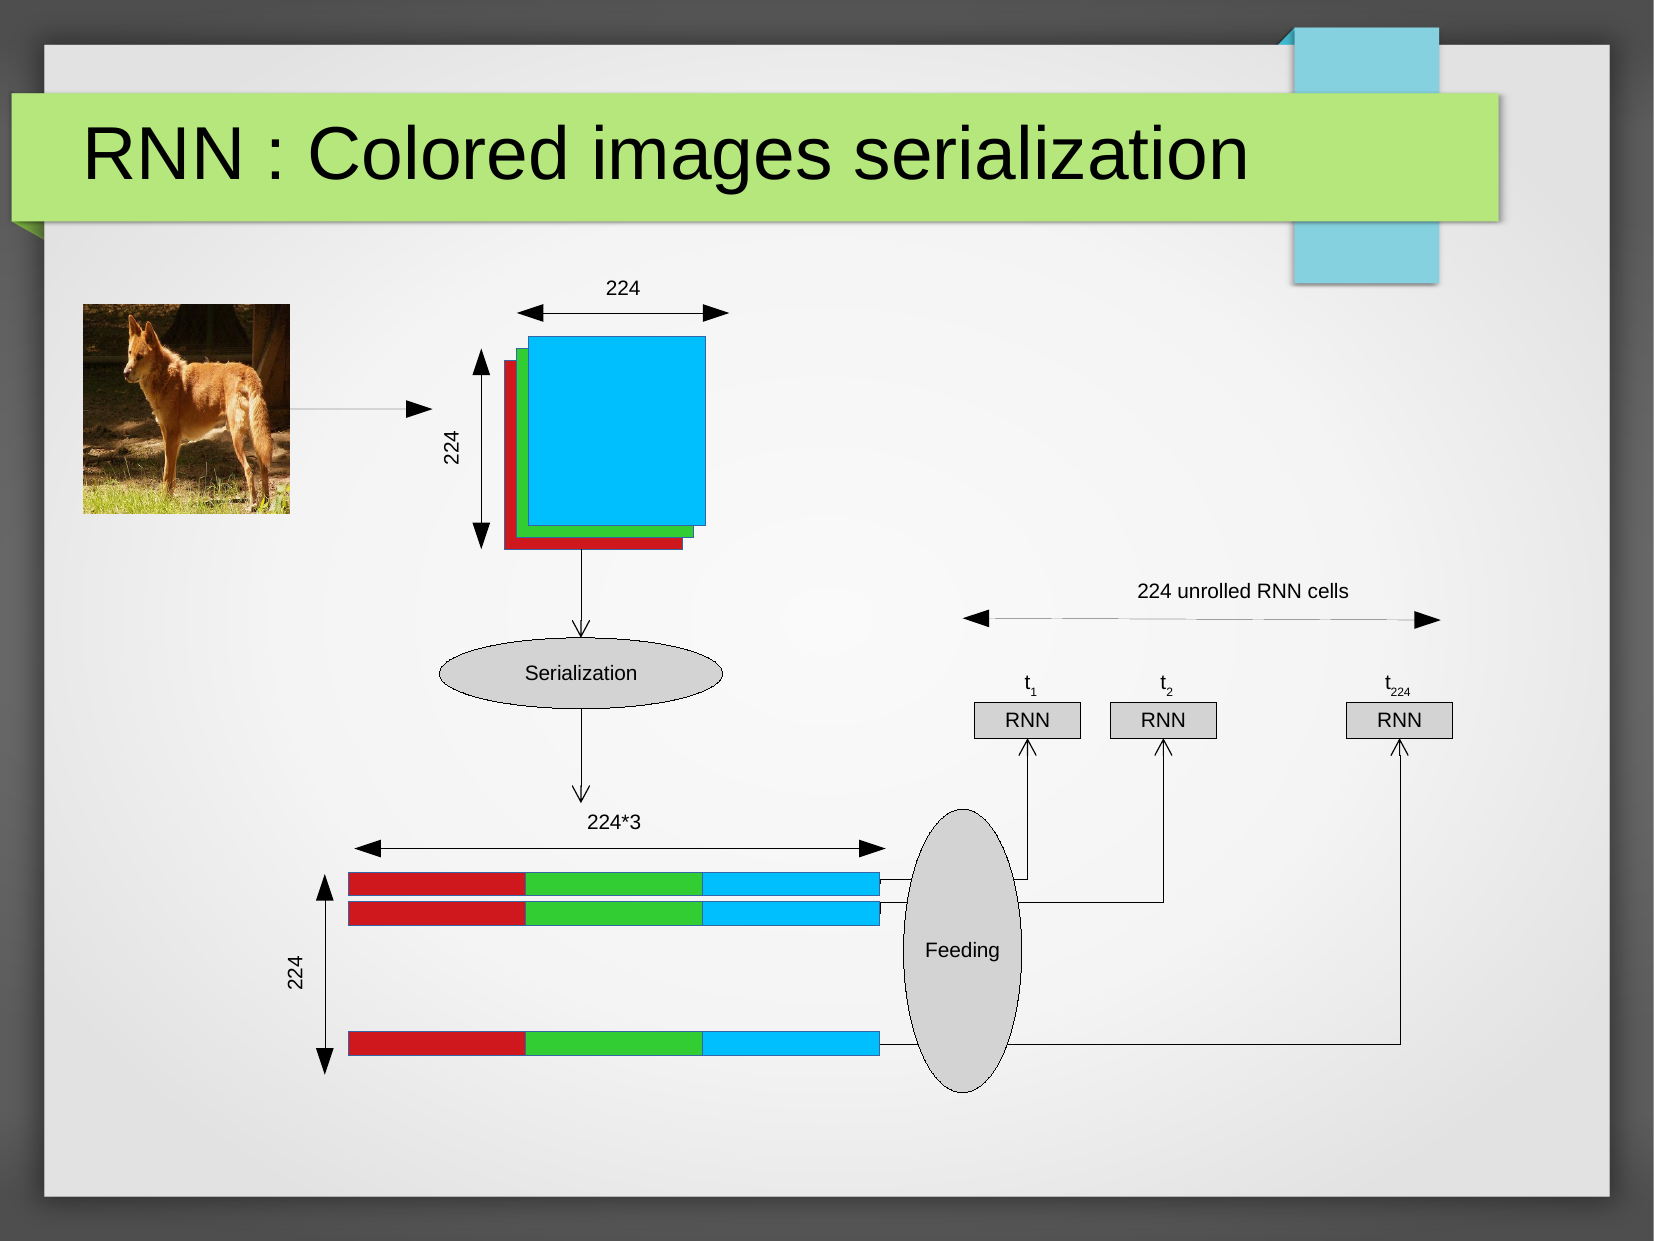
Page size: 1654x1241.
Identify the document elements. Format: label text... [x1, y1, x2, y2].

text_box 224 unrolled RNN cells [1098, 572, 1388, 611]
title RNN : Colored images serialization [82, 94, 1264, 213]
text_box Serialization [439, 637, 723, 709]
text_box [348, 901, 880, 926]
text_box 224*3 [537, 803, 691, 842]
text_box Feeding [903, 809, 1022, 1093]
text_box RNN [1346, 702, 1453, 739]
text_box t224 [1370, 663, 1426, 707]
text_box 224 [546, 268, 700, 308]
text_box RNN [974, 702, 1081, 739]
text_box [348, 872, 880, 896]
text_box [504, 336, 706, 550]
text_box 224 [432, 370, 471, 525]
text_box t2 [1145, 663, 1188, 707]
text_box t1 [1009, 663, 1052, 707]
text_box 224 [276, 896, 315, 1051]
picture [0, 0, 1654, 1241]
text_box [348, 1031, 880, 1056]
text_box RNN [1110, 702, 1217, 739]
